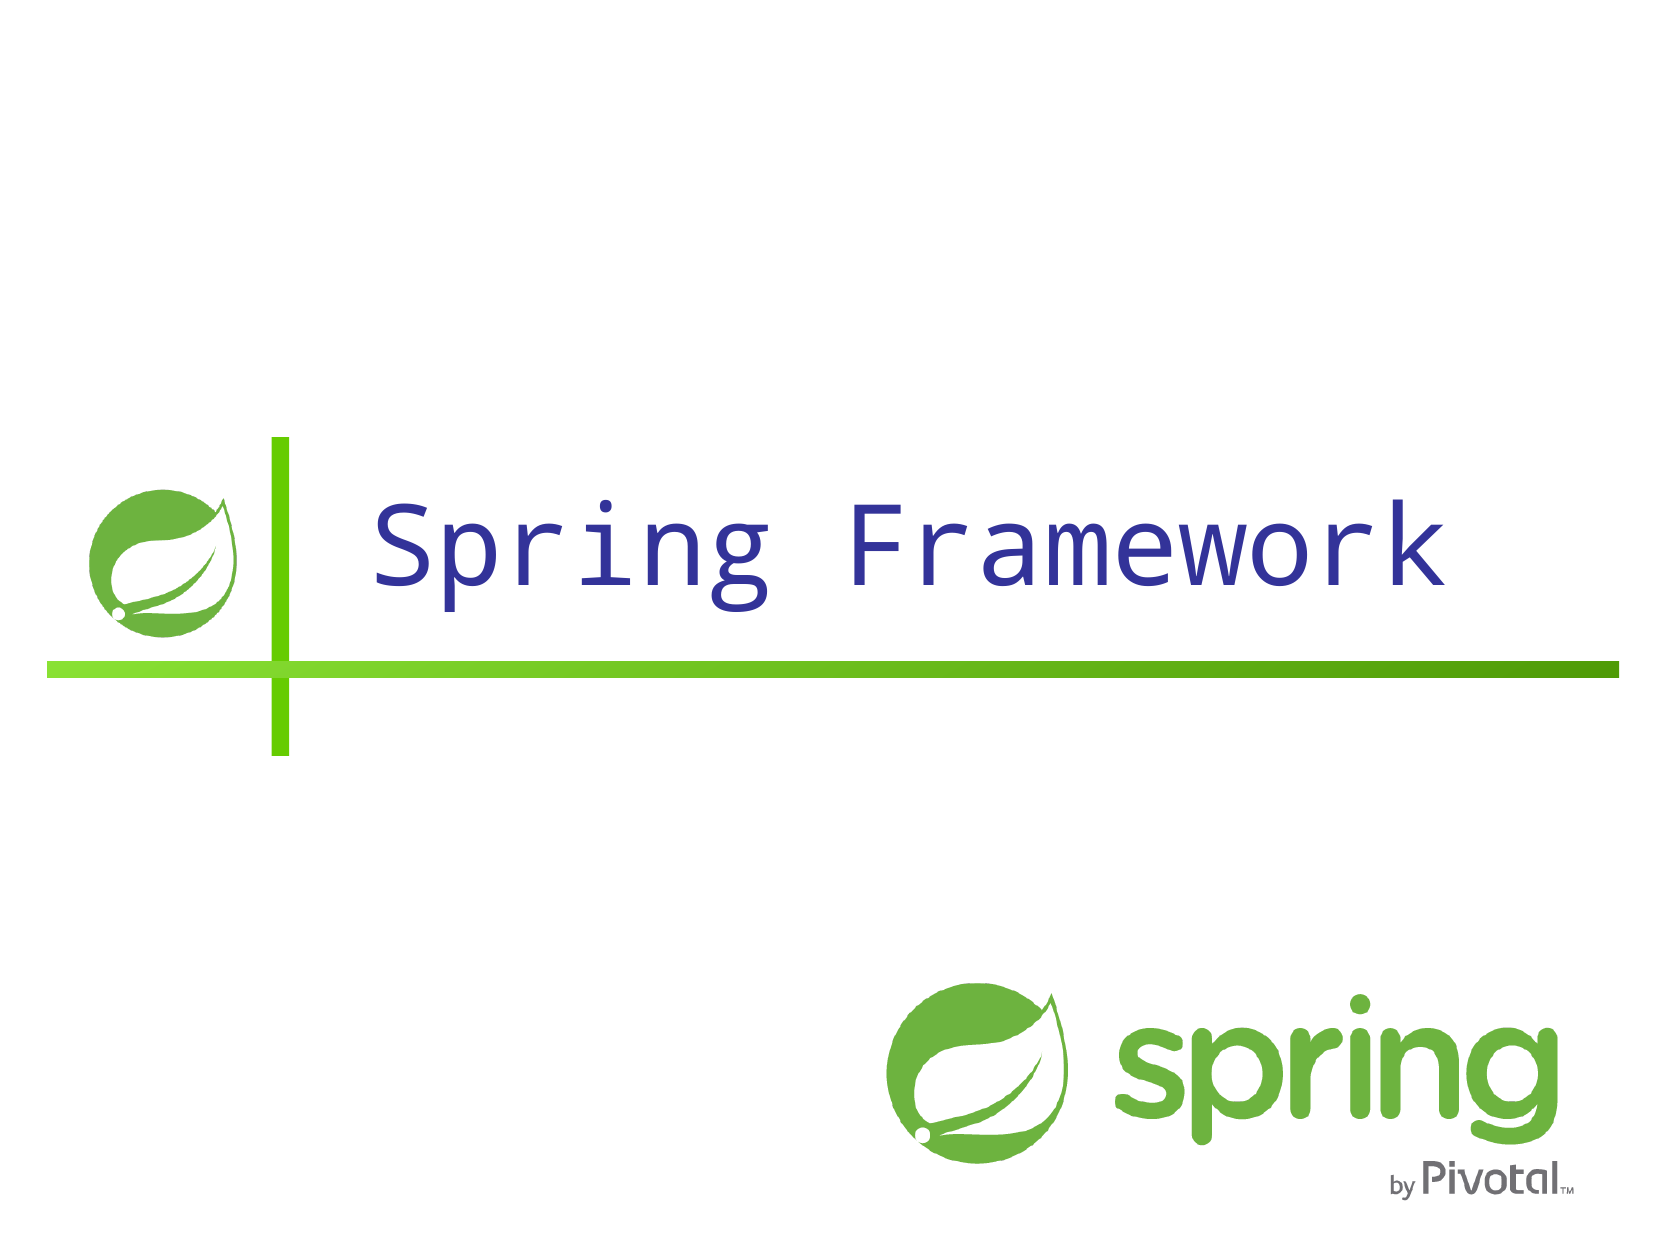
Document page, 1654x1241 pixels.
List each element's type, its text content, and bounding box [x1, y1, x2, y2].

title Spring Framework [248, 442, 1571, 638]
picture [862, 976, 1583, 1205]
